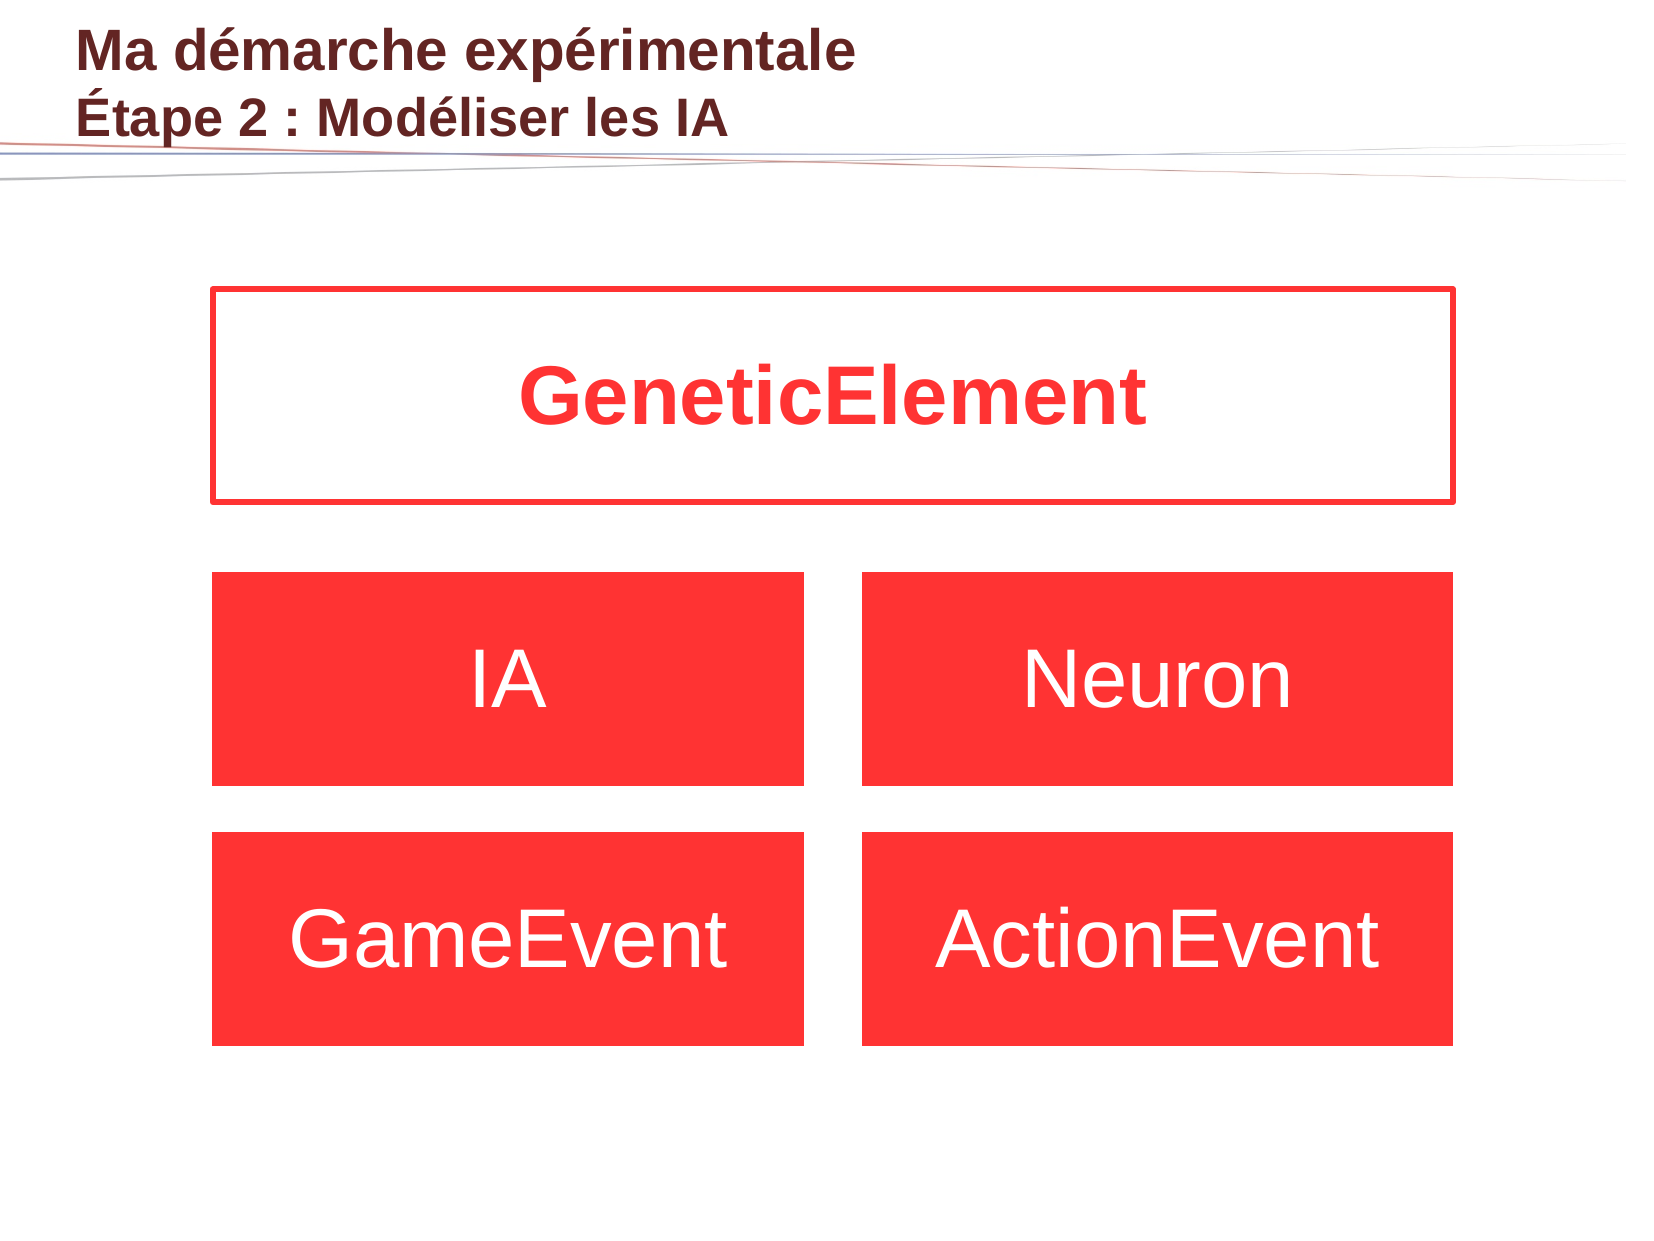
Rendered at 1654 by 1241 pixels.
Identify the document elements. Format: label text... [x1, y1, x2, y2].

text_box ActionEvent [862, 832, 1453, 1046]
picture [0, 133, 1626, 208]
text_box GeneticElement [212, 289, 1453, 502]
text_box GameEvent [212, 832, 804, 1046]
text_box Neuron [862, 572, 1453, 786]
text_box IA [212, 572, 804, 786]
title Ma démarche expérimentale Étape 2 : Modéliser les IA [0, 11, 934, 130]
